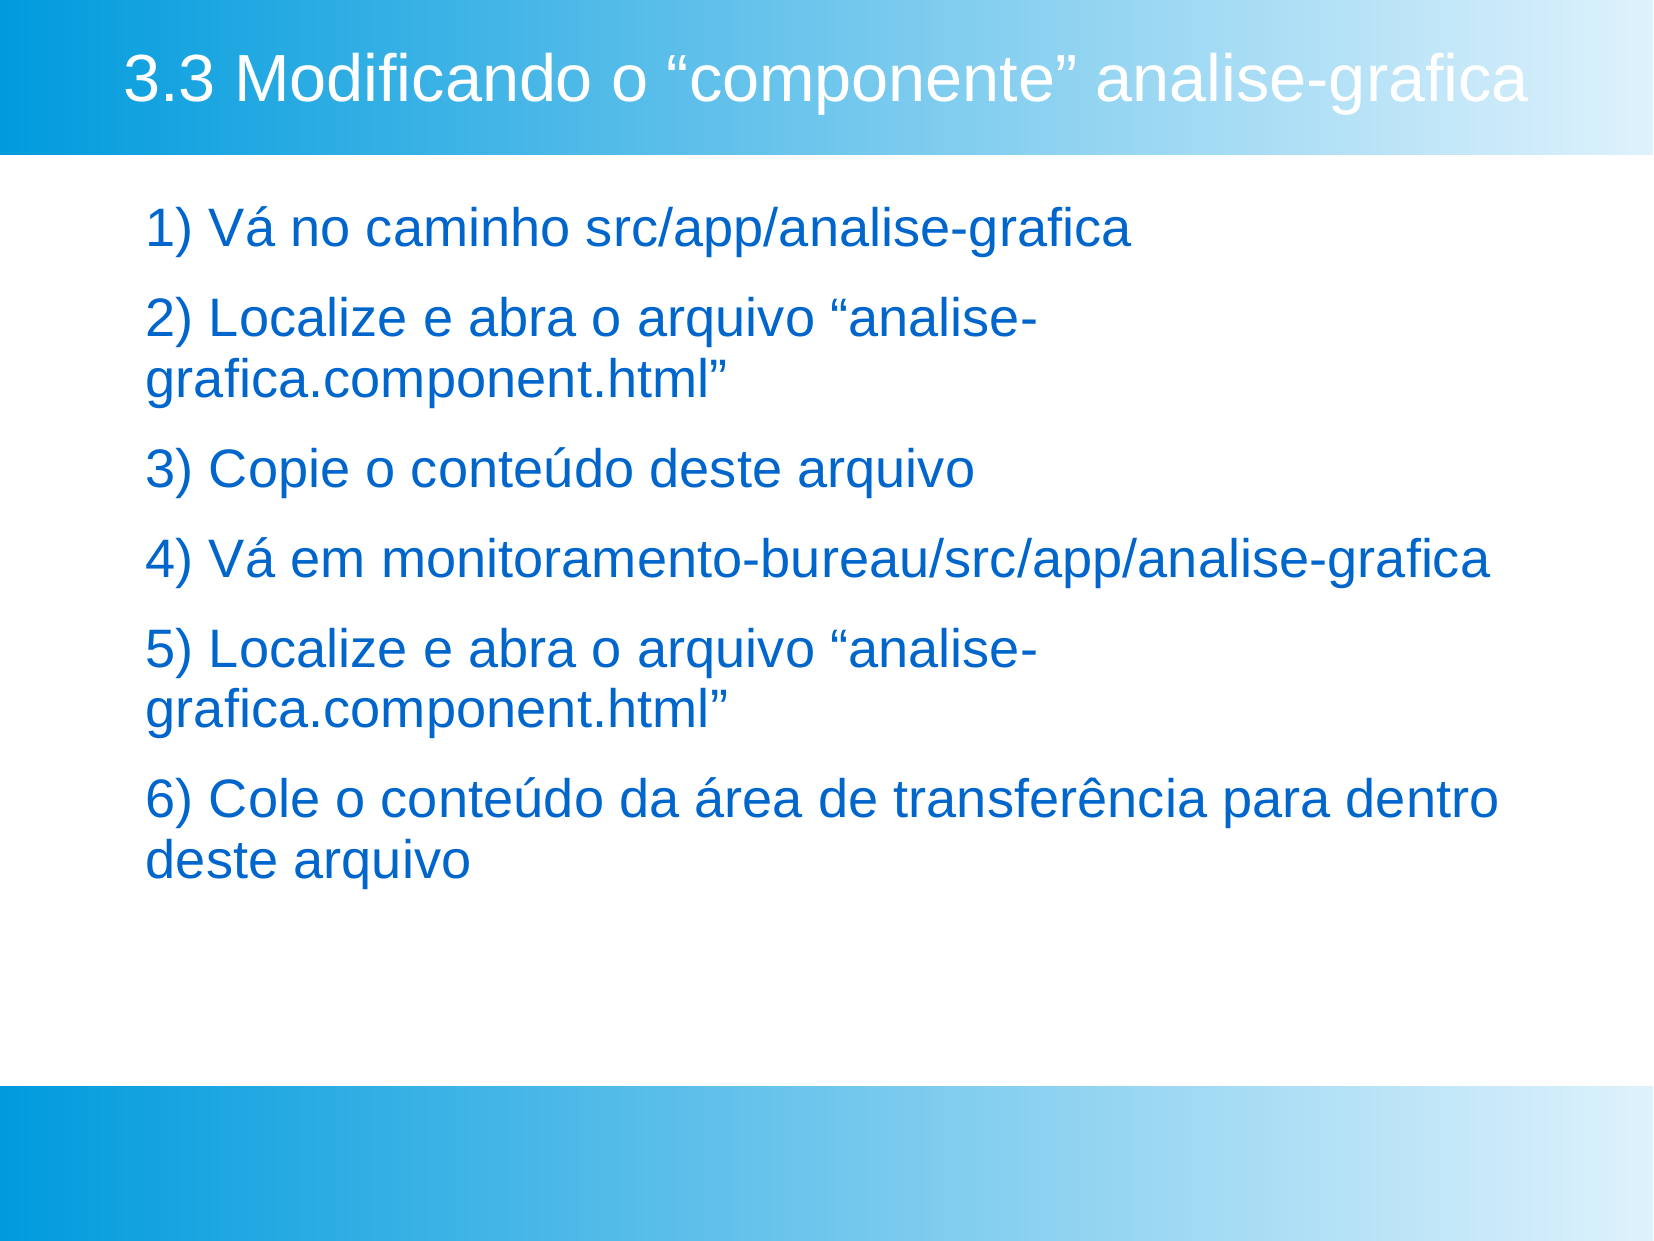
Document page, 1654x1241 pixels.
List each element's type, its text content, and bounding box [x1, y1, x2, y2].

title 3.3 Modificando o “componente” analise-grafica [82, 25, 1571, 131]
list 1) Vá no caminho src/app/analise-grafica 2) Localize e abra o arquivo “analise-grafica.component.html” 3) Copie o conteúdo deste arquivo 4) Vá em monitoramento-bureau/src/app/analise-grafica 5) Localize e abra o arquivo “analise-grafica.component.html” 6) Cole o conteúdo da área de transferência para dentro deste arquivo [75, 197, 1564, 1018]
